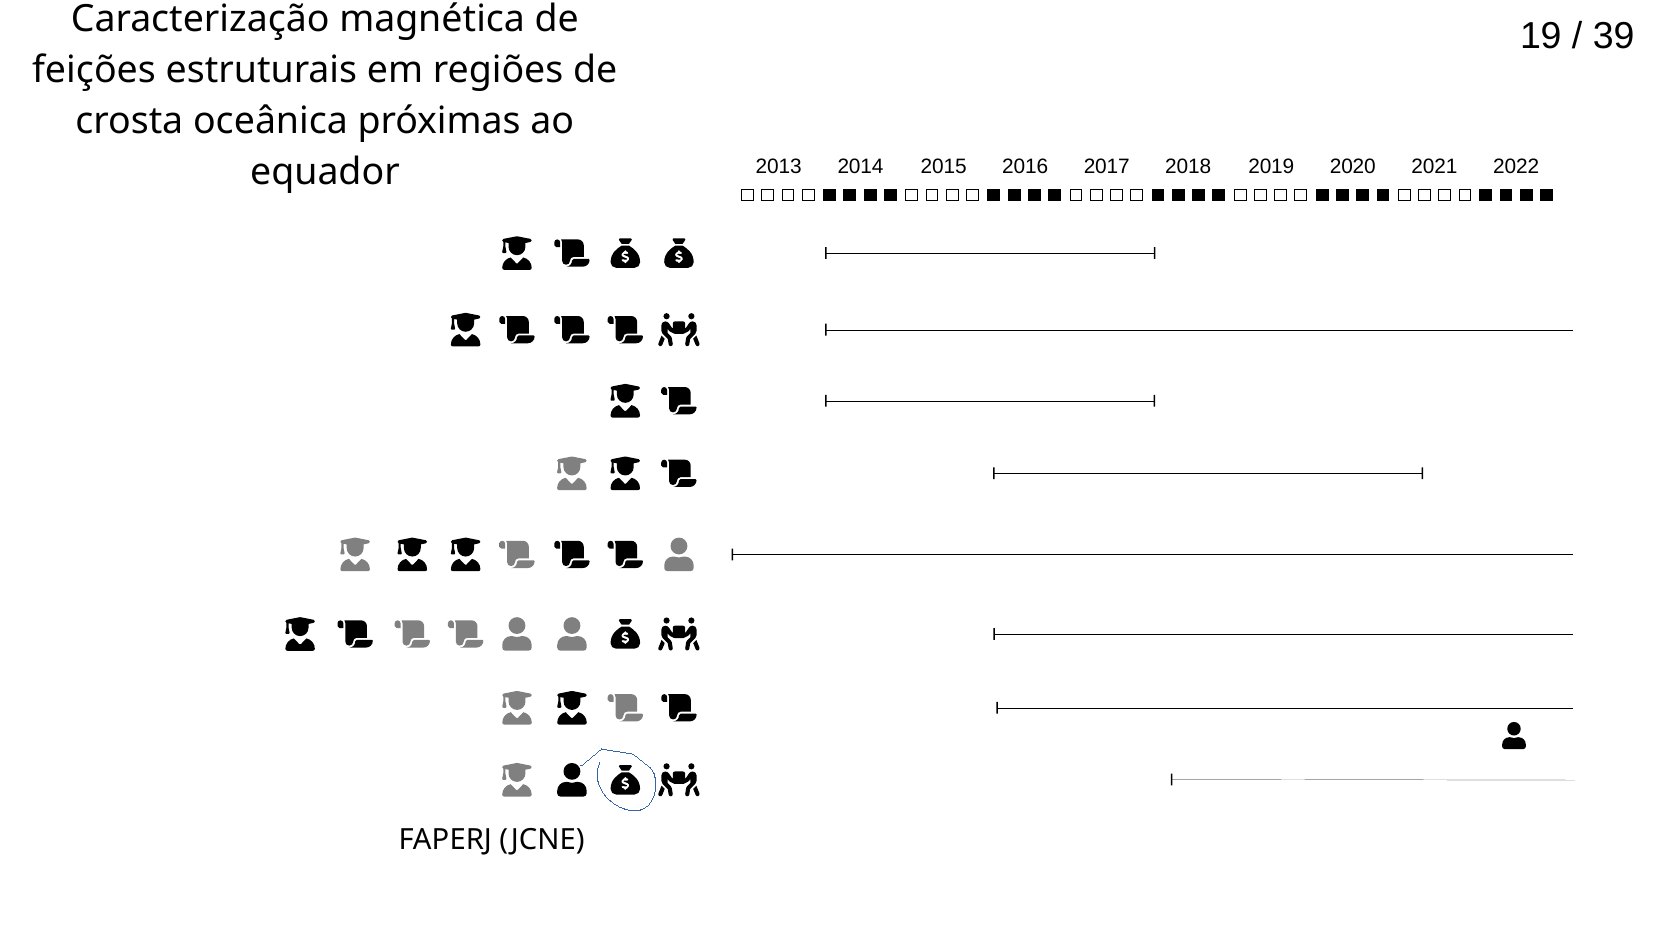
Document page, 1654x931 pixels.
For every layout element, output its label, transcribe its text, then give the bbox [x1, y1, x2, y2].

text_box [1274, 189, 1287, 201]
text_box 2022 [1478, 147, 1555, 186]
picture [337, 618, 373, 650]
text_box [1090, 189, 1103, 201]
text_box [741, 189, 754, 201]
text_box [1070, 189, 1082, 201]
text_box [550, 450, 589, 493]
text_box FAPERJ (JCNE) [383, 790, 686, 886]
picture [658, 763, 700, 797]
text_box Caracterização magnética de feições estruturais em regiões de crosta oceânica próximas ao equador [11, 30, 639, 157]
text_box [1212, 189, 1225, 201]
text_box 2016 [987, 147, 1064, 186]
text_box [1294, 189, 1307, 201]
text_box [497, 611, 536, 654]
text_box [966, 189, 979, 201]
text_box [1540, 189, 1553, 201]
picture [610, 456, 641, 491]
text_box [499, 532, 538, 575]
text_box 2021 [1396, 147, 1473, 186]
text_box [1377, 189, 1389, 201]
picture [610, 765, 641, 790]
text_box [1398, 189, 1411, 201]
picture [610, 619, 641, 649]
text_box [393, 611, 432, 654]
picture [502, 236, 532, 270]
text_box [606, 685, 644, 728]
picture [285, 617, 315, 651]
text_box [497, 685, 536, 728]
text_box 2013 [740, 147, 817, 186]
text_box [823, 189, 836, 201]
text_box [802, 189, 815, 201]
text_box [905, 189, 918, 201]
picture [1502, 721, 1526, 750]
text_box [446, 611, 485, 654]
picture [607, 538, 644, 571]
picture [397, 537, 428, 572]
text_box [659, 534, 698, 577]
picture [607, 313, 644, 346]
text_box [333, 532, 372, 575]
text_box [1028, 189, 1041, 201]
text_box [926, 189, 938, 201]
picture [554, 237, 590, 269]
text_box [864, 189, 877, 201]
text_box [1110, 189, 1123, 201]
text_box [782, 189, 794, 201]
picture [554, 538, 590, 571]
text_box <number> / 39 [1375, 0, 1654, 71]
text_box [1418, 189, 1431, 201]
picture [658, 617, 700, 651]
text_box [1500, 189, 1512, 201]
text_box [1008, 189, 1021, 201]
picture [610, 383, 641, 418]
picture [610, 238, 641, 268]
text_box 2018 [1150, 147, 1227, 186]
text_box [987, 189, 1000, 201]
picture [661, 457, 697, 489]
text_box [1316, 189, 1329, 201]
picture [450, 537, 481, 572]
picture [557, 762, 587, 790]
picture [658, 313, 700, 347]
picture [661, 385, 697, 417]
text_box [1130, 189, 1143, 201]
text_box [552, 611, 591, 654]
text_box [761, 189, 774, 201]
text_box [884, 189, 897, 201]
text_box [1172, 189, 1185, 201]
text_box [946, 189, 959, 201]
picture [554, 313, 590, 346]
text_box 2014 [822, 147, 899, 186]
text_box [1459, 189, 1471, 201]
text_box 2017 [1068, 147, 1145, 186]
text_box 2019 [1233, 147, 1310, 186]
picture [557, 690, 587, 725]
text_box [1192, 189, 1205, 201]
text_box [1336, 189, 1349, 201]
text_box [1254, 189, 1267, 201]
text_box [497, 758, 536, 790]
picture [661, 692, 697, 724]
text_box [1479, 189, 1492, 201]
picture [450, 312, 481, 347]
picture [499, 313, 535, 346]
text_box [1520, 189, 1533, 201]
text_box 2015 [905, 147, 982, 186]
text_box [1048, 189, 1061, 201]
text_box 2020 [1315, 147, 1391, 186]
text_box [1234, 189, 1247, 201]
picture [664, 238, 694, 268]
text_box [1438, 189, 1451, 201]
text_box [843, 189, 856, 201]
text_box [1356, 189, 1369, 201]
text_box [1152, 189, 1164, 201]
